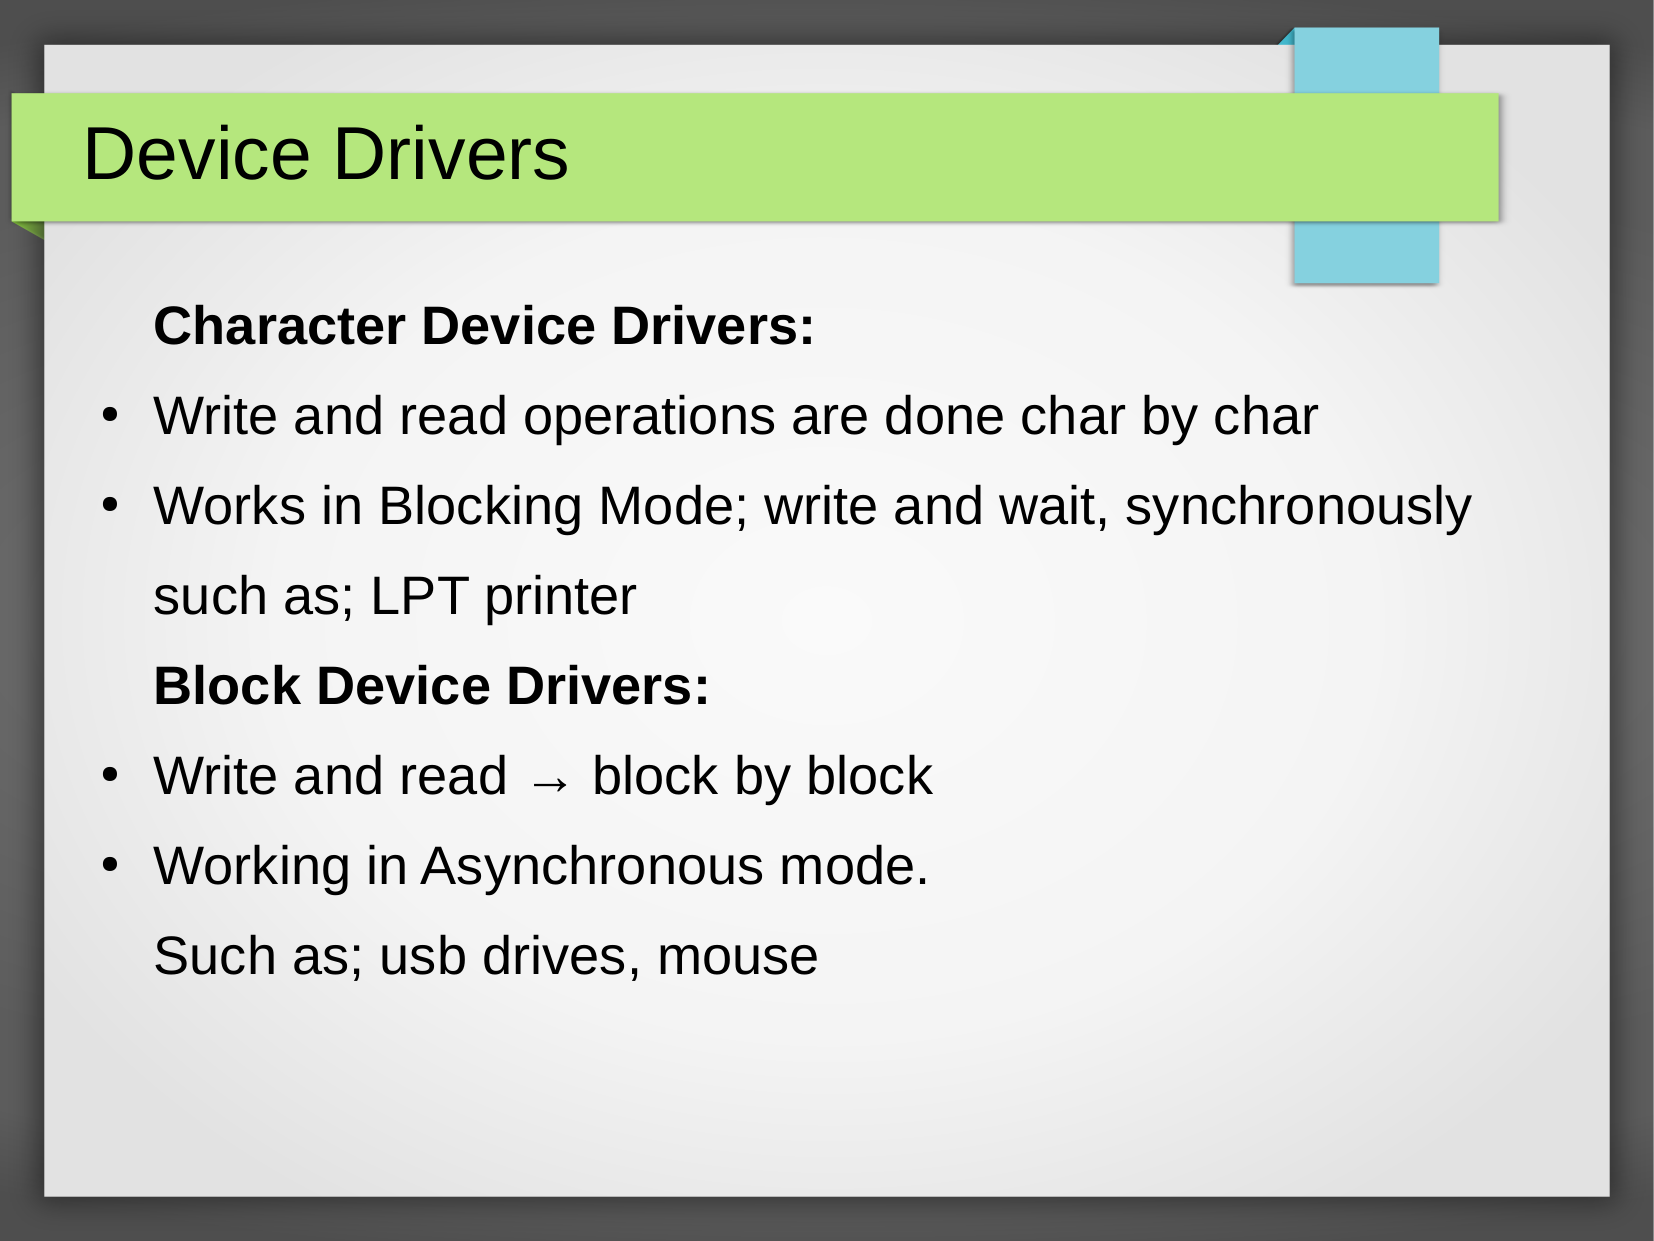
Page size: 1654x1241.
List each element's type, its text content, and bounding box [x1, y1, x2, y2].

title Device Drivers [82, 94, 1264, 213]
list Character Device Drivers: Write and read operations are done char by char Works in Blocking Mode; write and wait, synchronously such as; LPT printer Block Device Drivers: Write and read → block by block Working in Asynchronous mode. Such as; usb drives, mouse [82, 295, 1571, 1015]
picture [0, 0, 1654, 1241]
